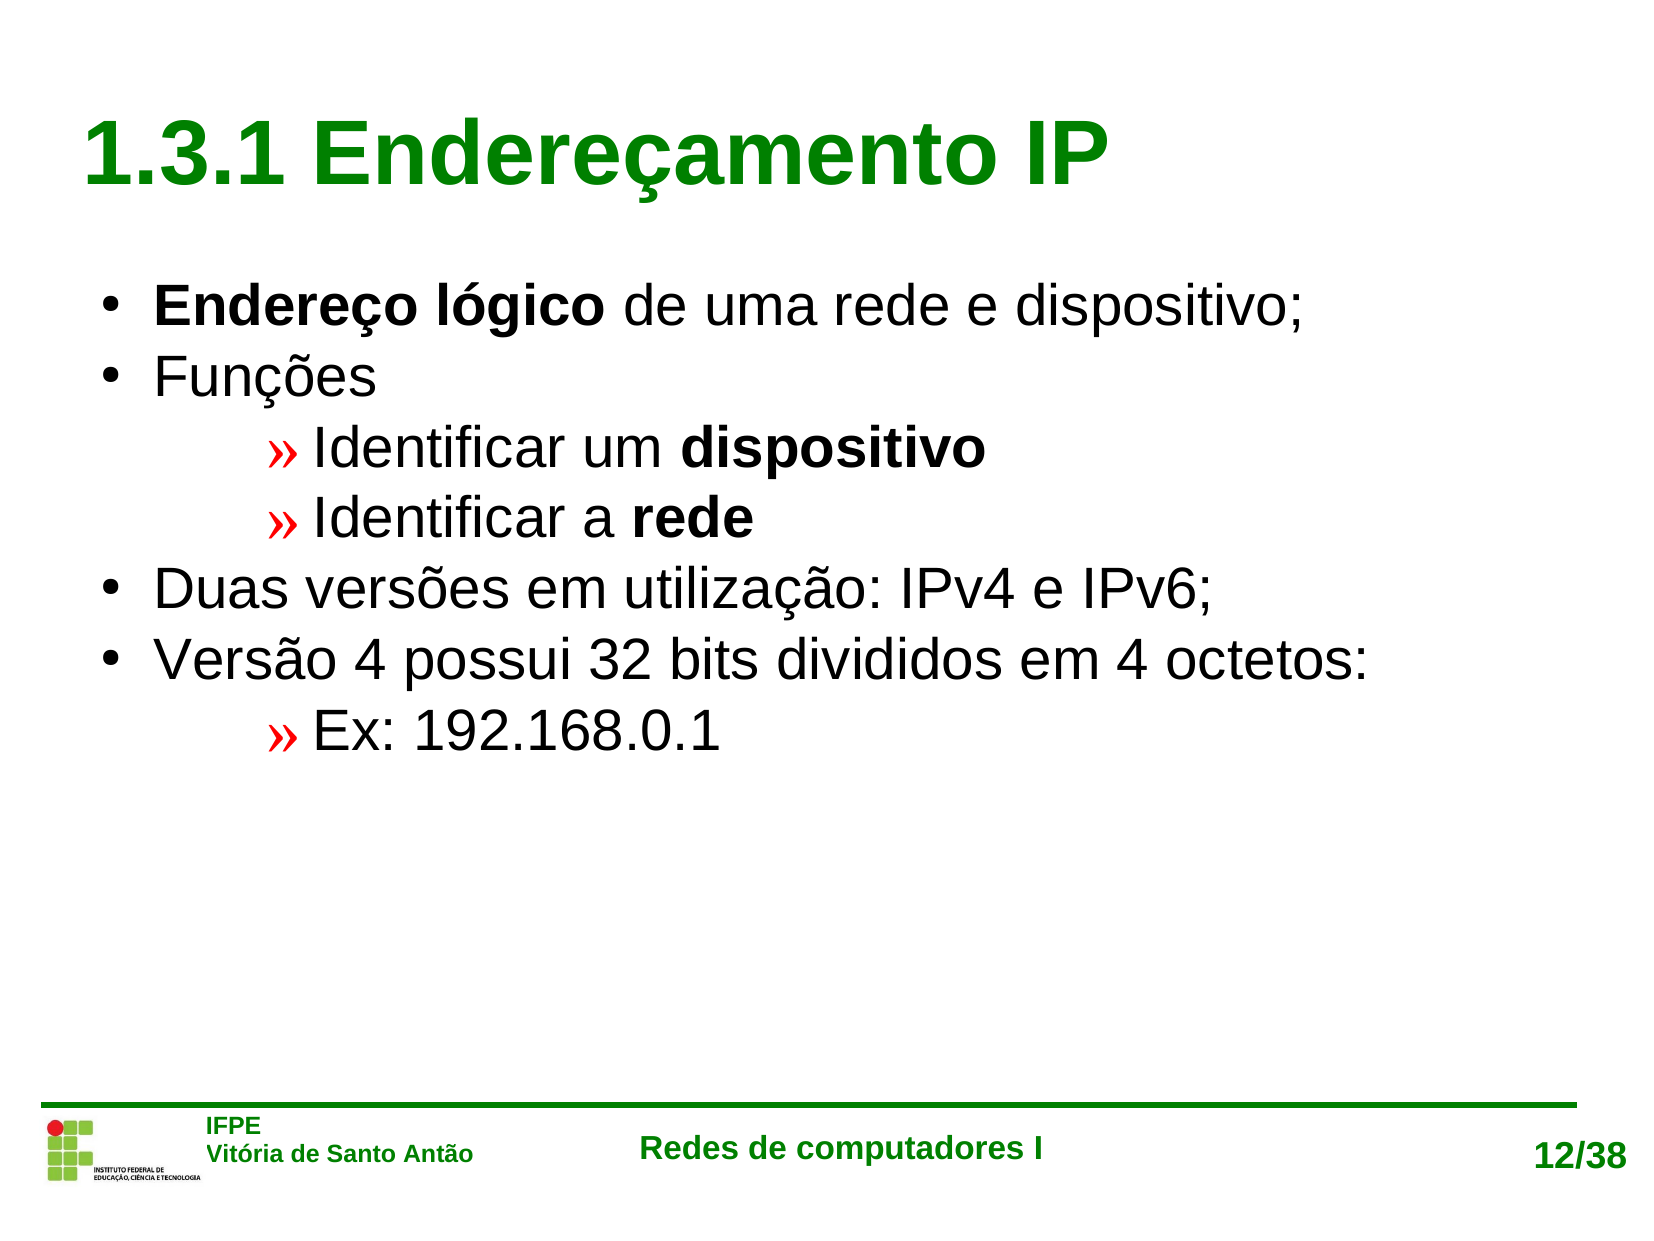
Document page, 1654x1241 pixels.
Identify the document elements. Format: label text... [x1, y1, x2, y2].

list Endereço lógico de uma rede e dispositivo; Funções Identificar um dispositivo Identificar a rede Duas versões em utilização: IPv4 e IPv6; Versão 4 possui 32 bits divididos em 4 octetos: Ex: 192.168.0.1 [82, 272, 1571, 1091]
title 1.3.1 Endereçamento IP [82, 49, 1571, 257]
picture [39, 1111, 207, 1191]
